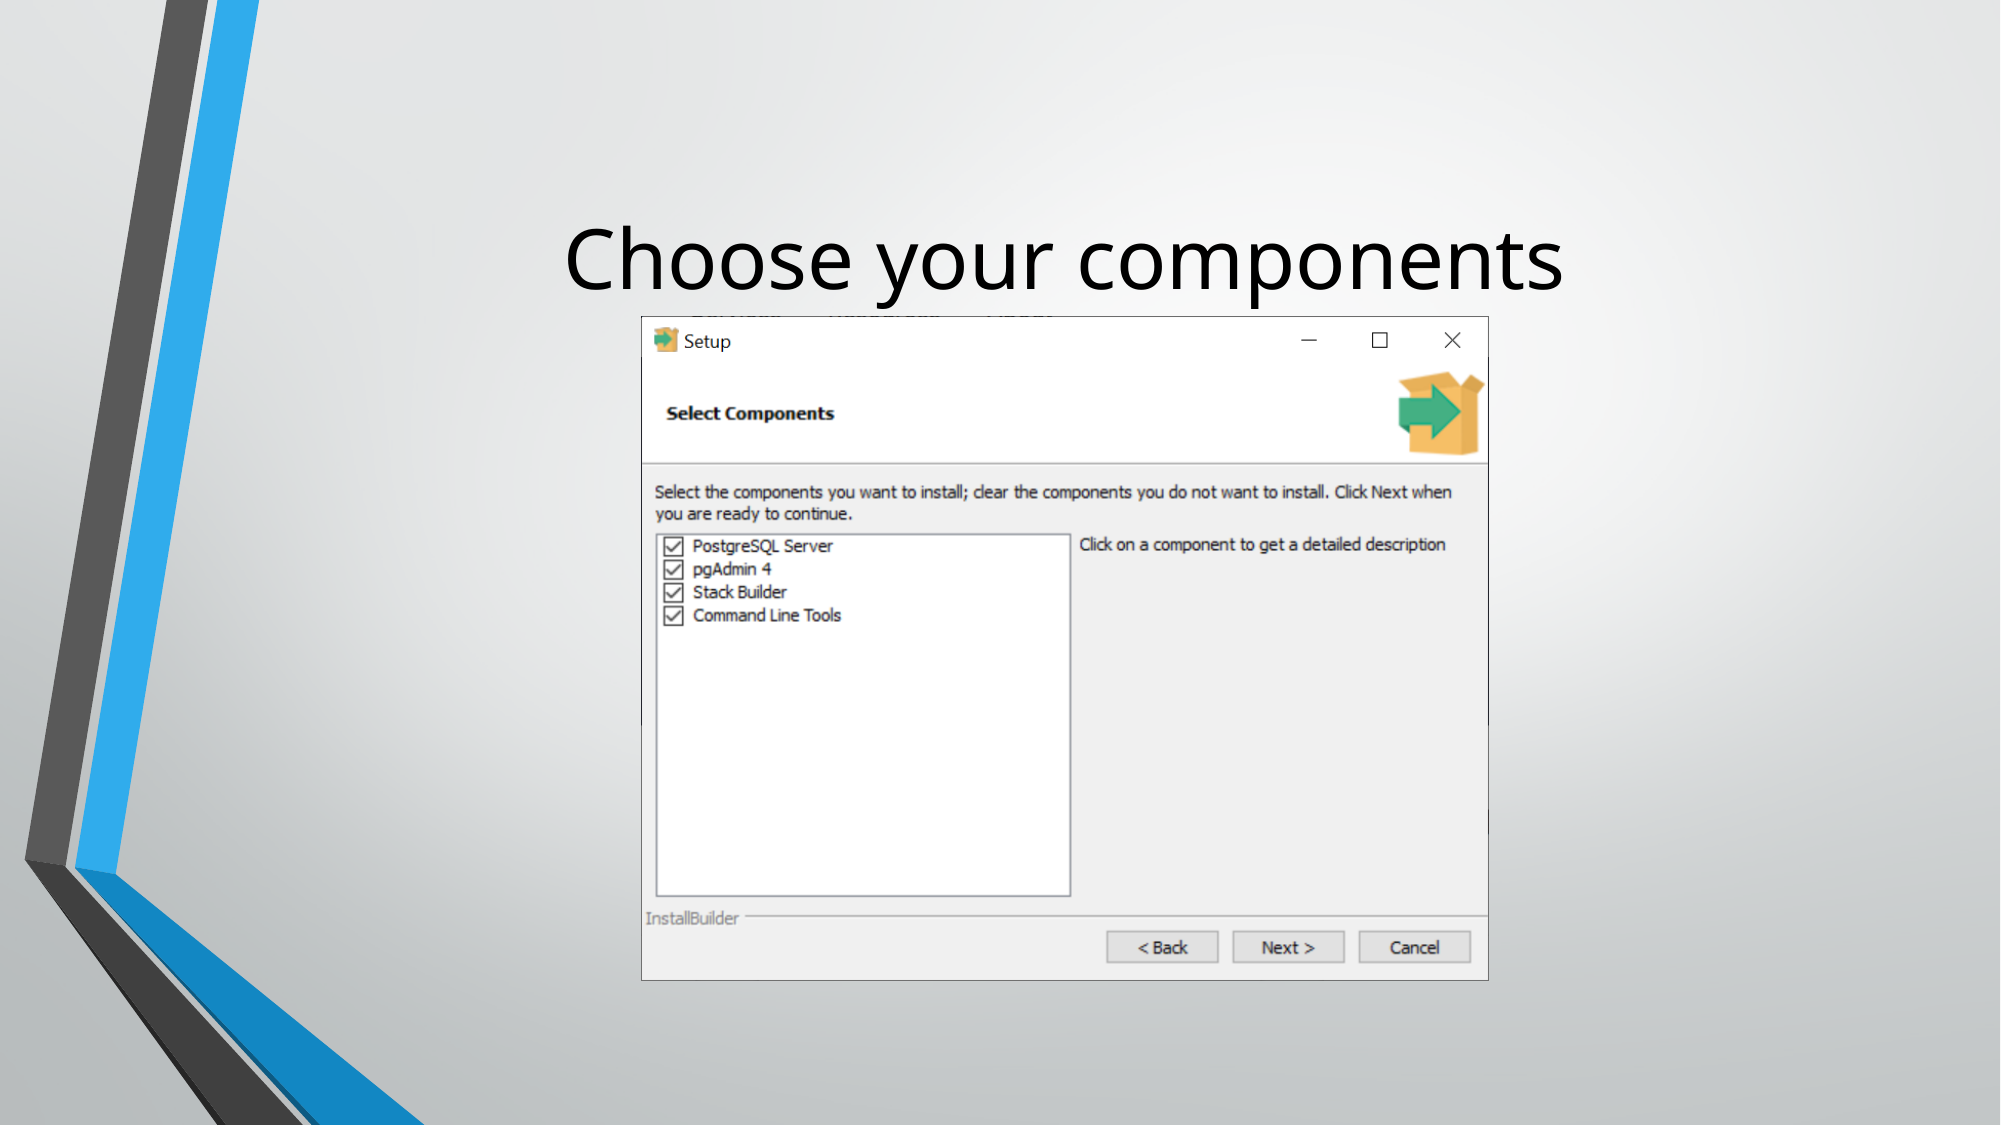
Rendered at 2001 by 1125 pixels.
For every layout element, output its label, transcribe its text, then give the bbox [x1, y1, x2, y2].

title Choose your components [243, 112, 1887, 400]
picture [641, 316, 1489, 981]
